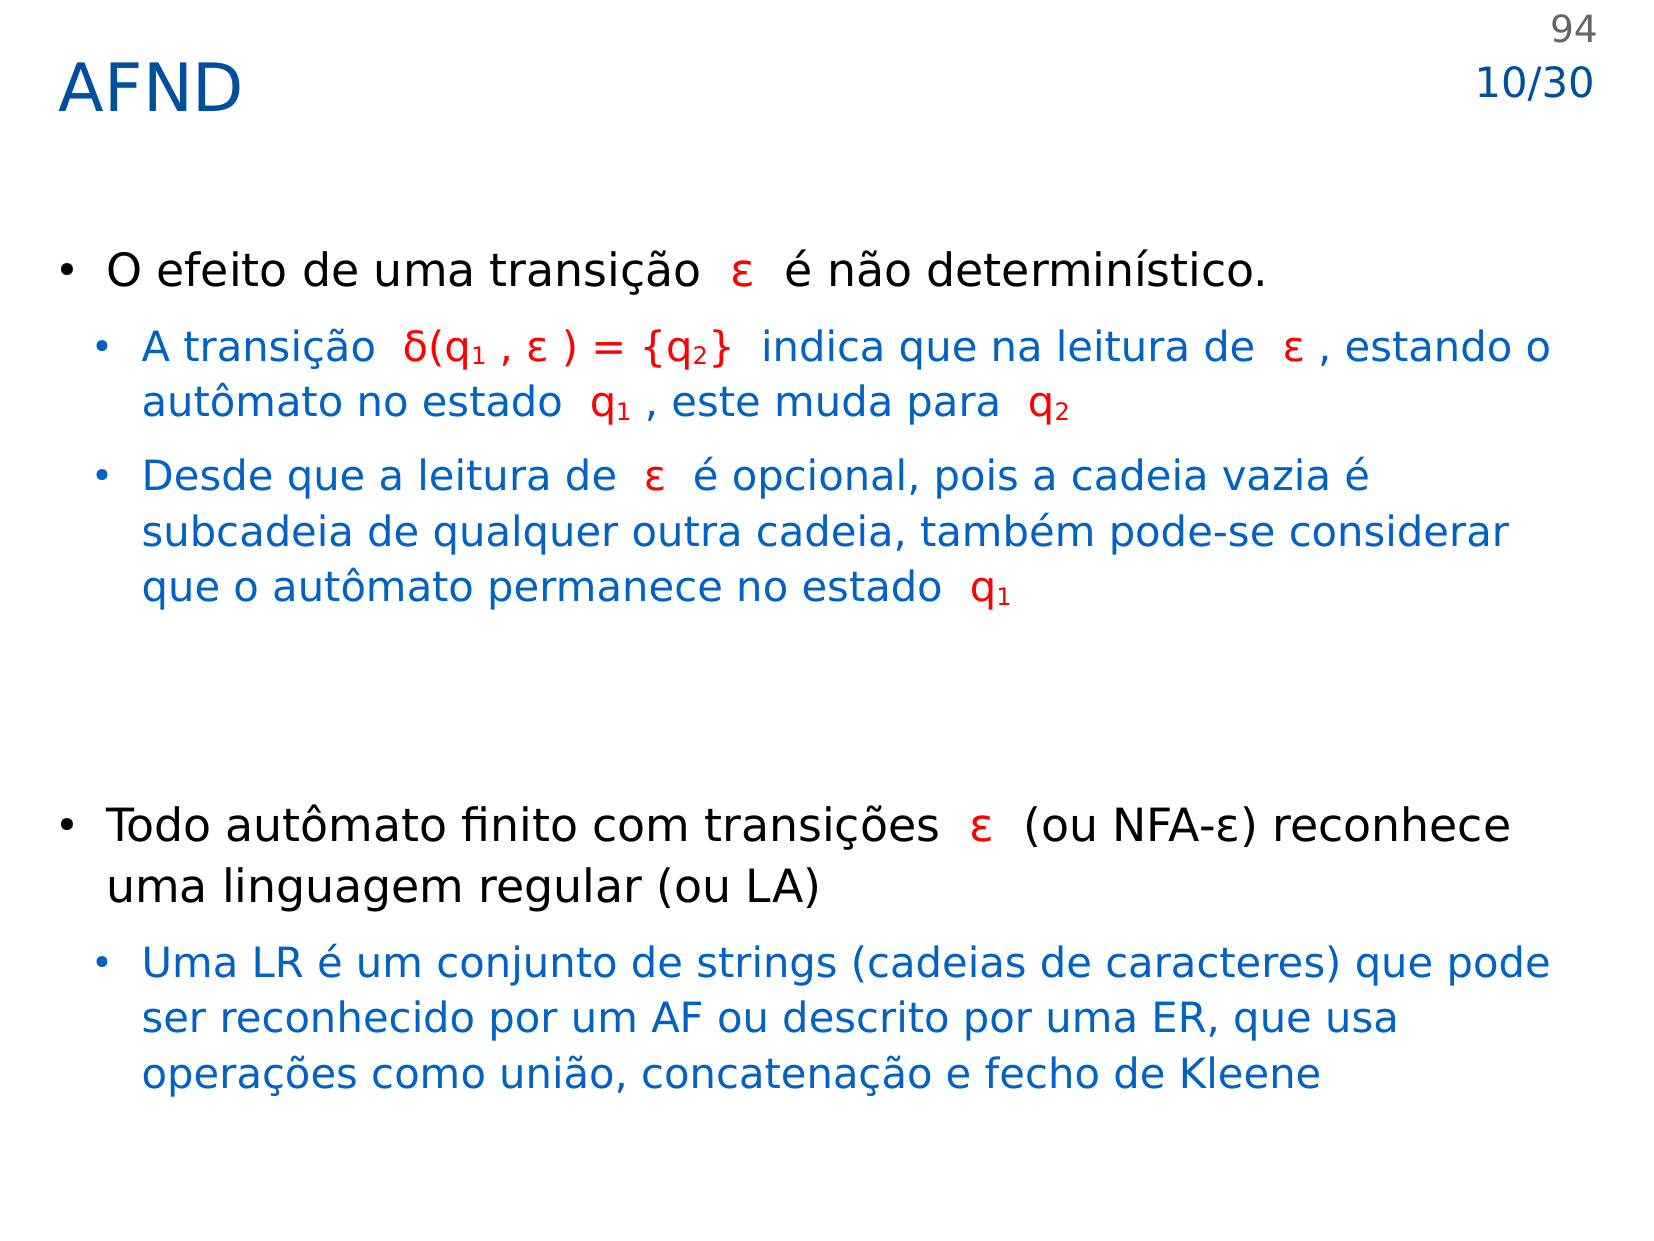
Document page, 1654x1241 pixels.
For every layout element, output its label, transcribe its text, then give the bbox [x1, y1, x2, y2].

title AFND [59, 29, 1625, 148]
list O efeito de uma transição ε é não determinístico. A transição δ(q1 , ε ) = {q2} indica que na leitura de ε , estando o autômato no estado q1 , este muda para q2 Desde que a leitura de ε é opcional, pois a cadeia vazia é subcadeia de qualquer outra cadeia, também pode-se considerar que o autômato permanece no estado q1 Todo autômato finito com transições ε (ou NFA-ε) reconhece uma linguagem regular (ou LA) Uma LR é um conjunto de strings (cadeias de caracteres) que pode ser reconhecido por um AF ou descrito por uma ER, que usa operações como união, concatenação e fecho de Kleene [59, 236, 1595, 1211]
text_box 94 [1375, 0, 1613, 64]
